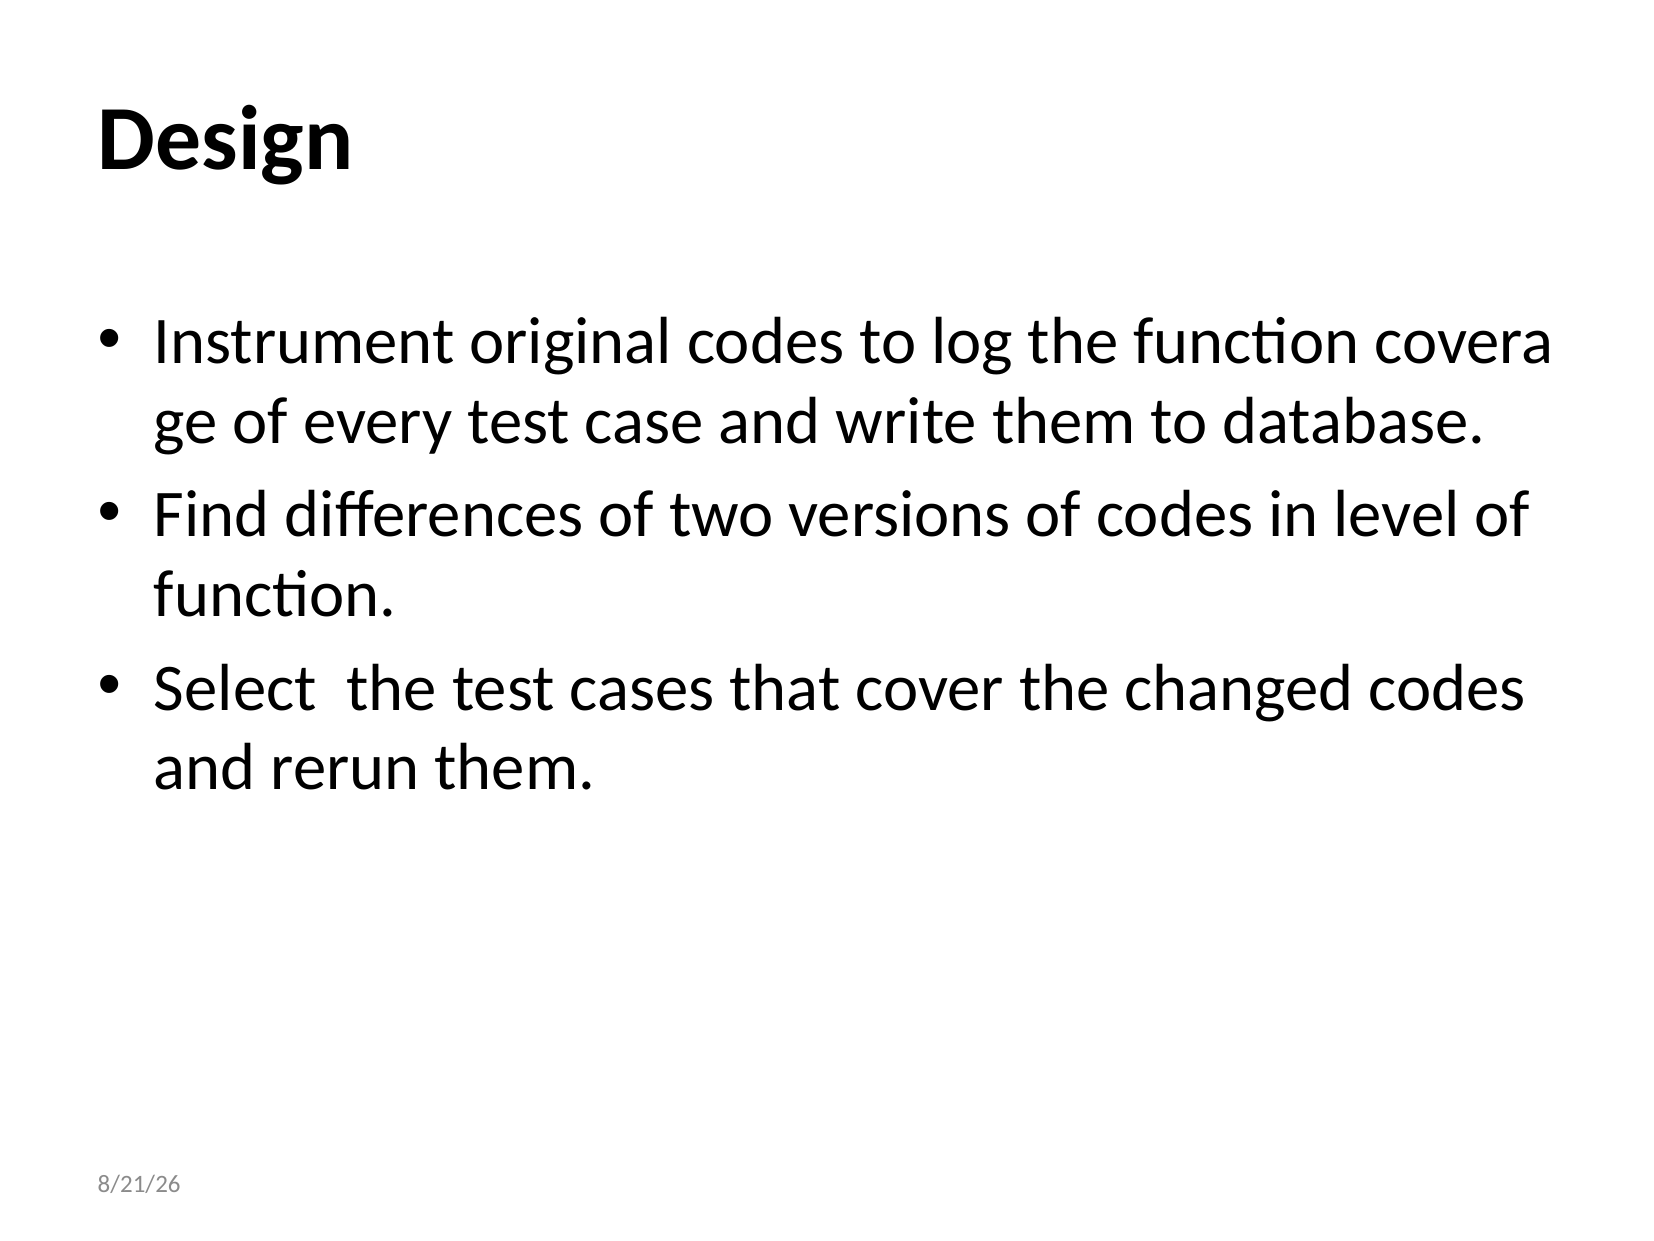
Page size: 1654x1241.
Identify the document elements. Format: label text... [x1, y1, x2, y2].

list Instrument original codes to log the function coverage of every test case and write them to database. Find differences of two versions of codes in level of function. Select the test cases that cover the changed codes and rerun them. [82, 289, 1571, 1108]
slide_number 7/23/16 [82, 1149, 469, 1216]
title Design [82, 49, 1571, 217]
